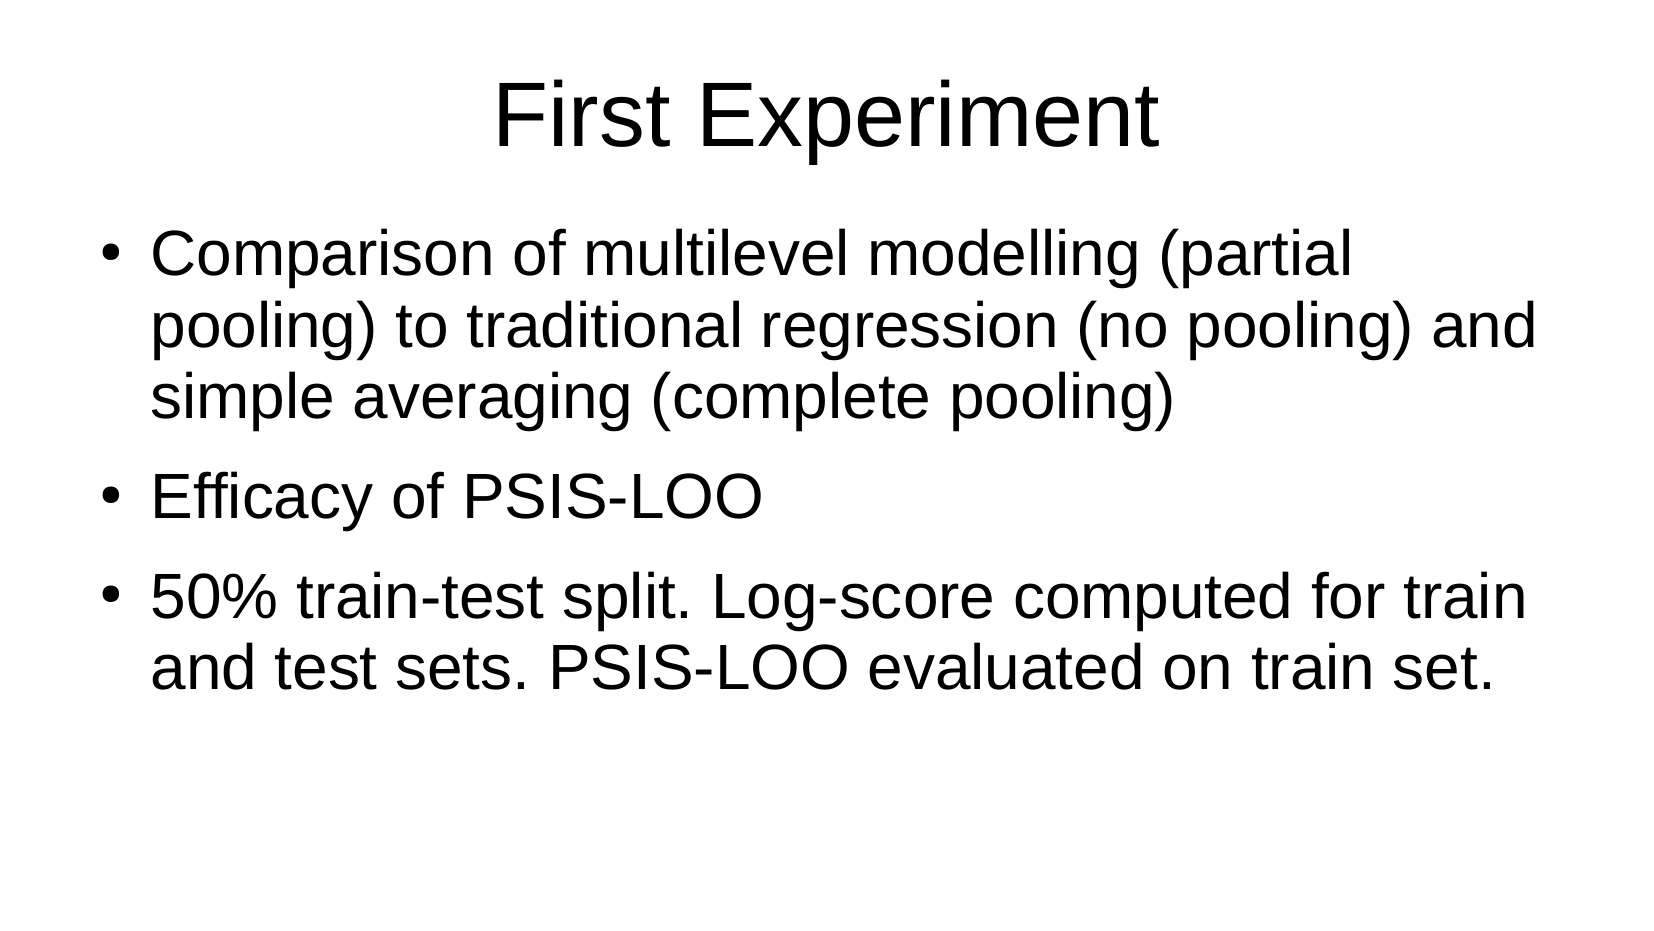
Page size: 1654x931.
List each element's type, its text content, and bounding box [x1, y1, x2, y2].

title First Experiment [82, 37, 1571, 193]
list Comparison of multilevel modelling (partial pooling) to traditional regression (no pooling) and simple averaging (complete pooling) Efficacy of PSIS-LOO 50% train-test split. Log-score computed for train and test sets. PSIS-LOO evaluated on train set. [82, 217, 1571, 758]
